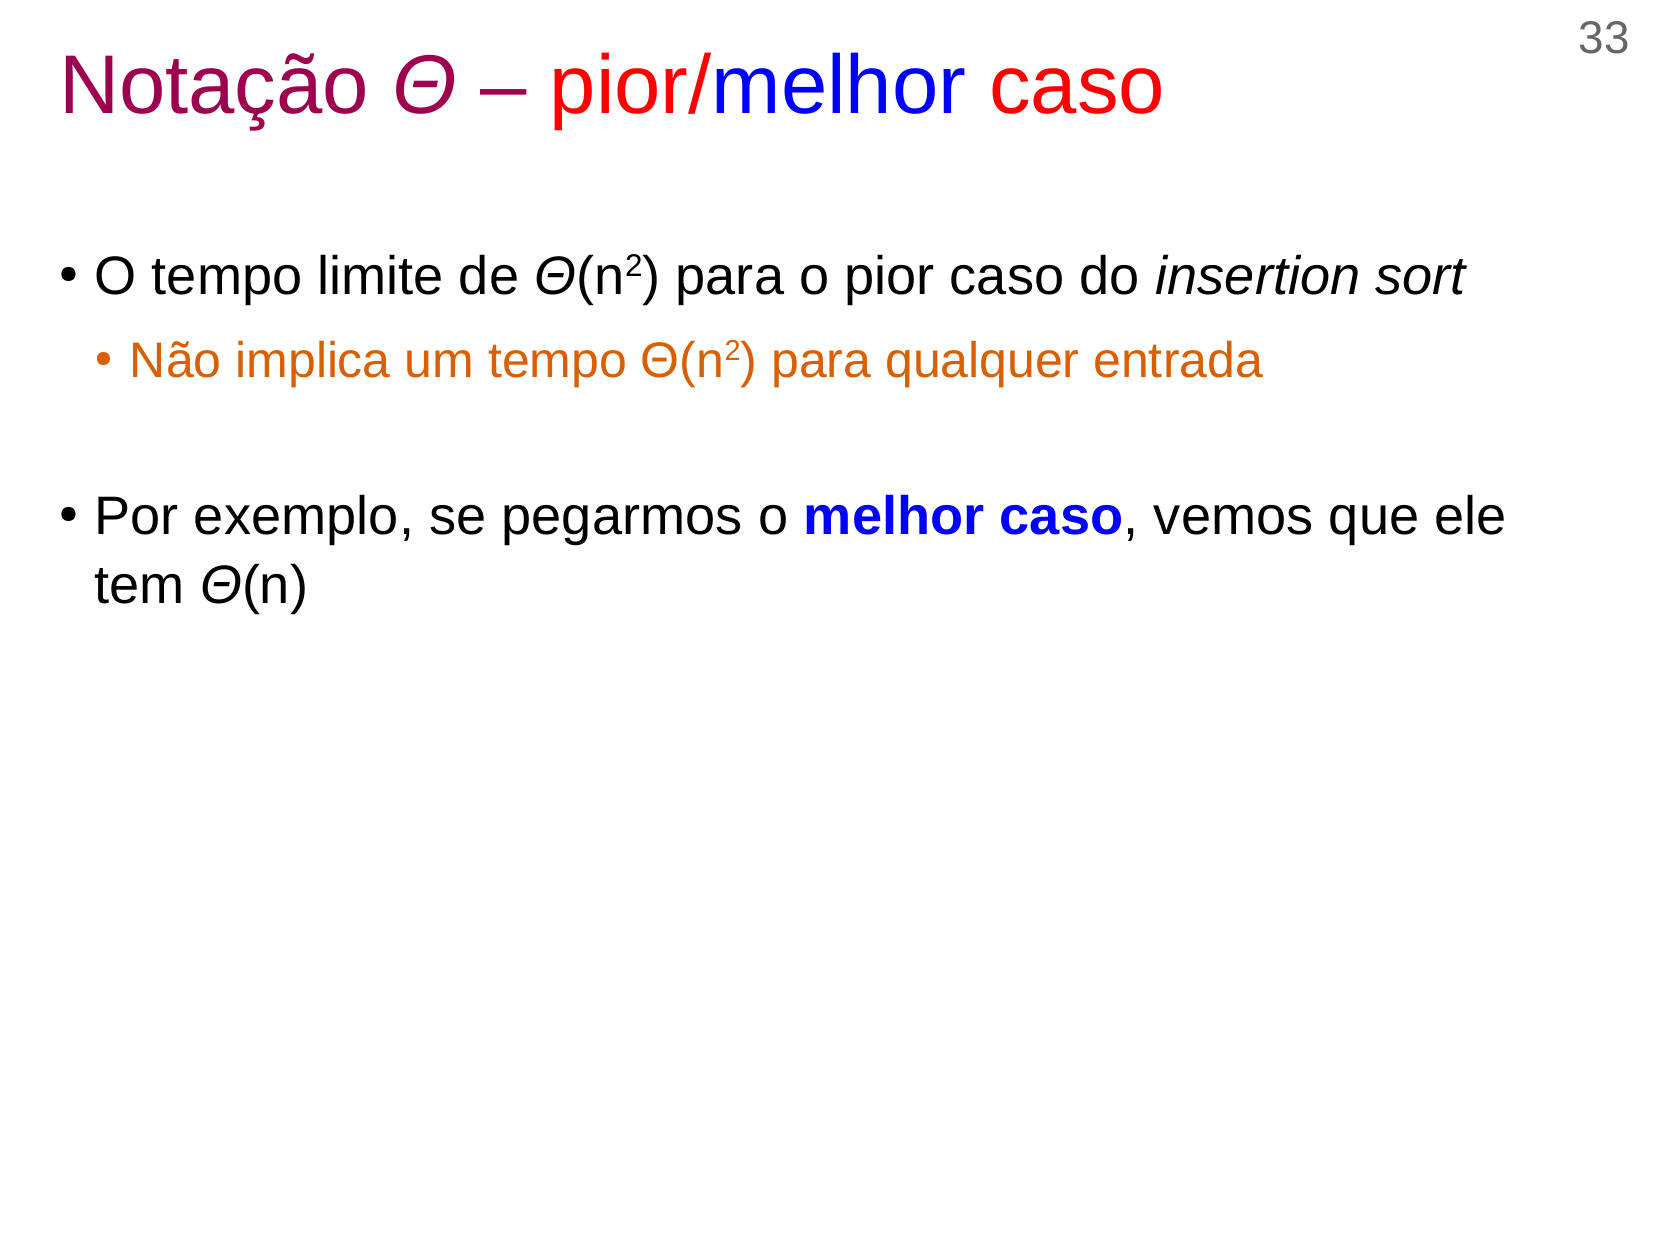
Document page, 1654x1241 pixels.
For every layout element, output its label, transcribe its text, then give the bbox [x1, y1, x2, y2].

title Notação Θ – pior/melhor caso [59, 29, 1595, 148]
list O tempo limite de Θ(n2) para o pior caso do insertion sort Não implica um tempo Θ(n2) para qualquer entrada Por exemplo, se pegarmos o melhor caso, vemos que ele tem Θ(n) [59, 236, 1595, 1211]
